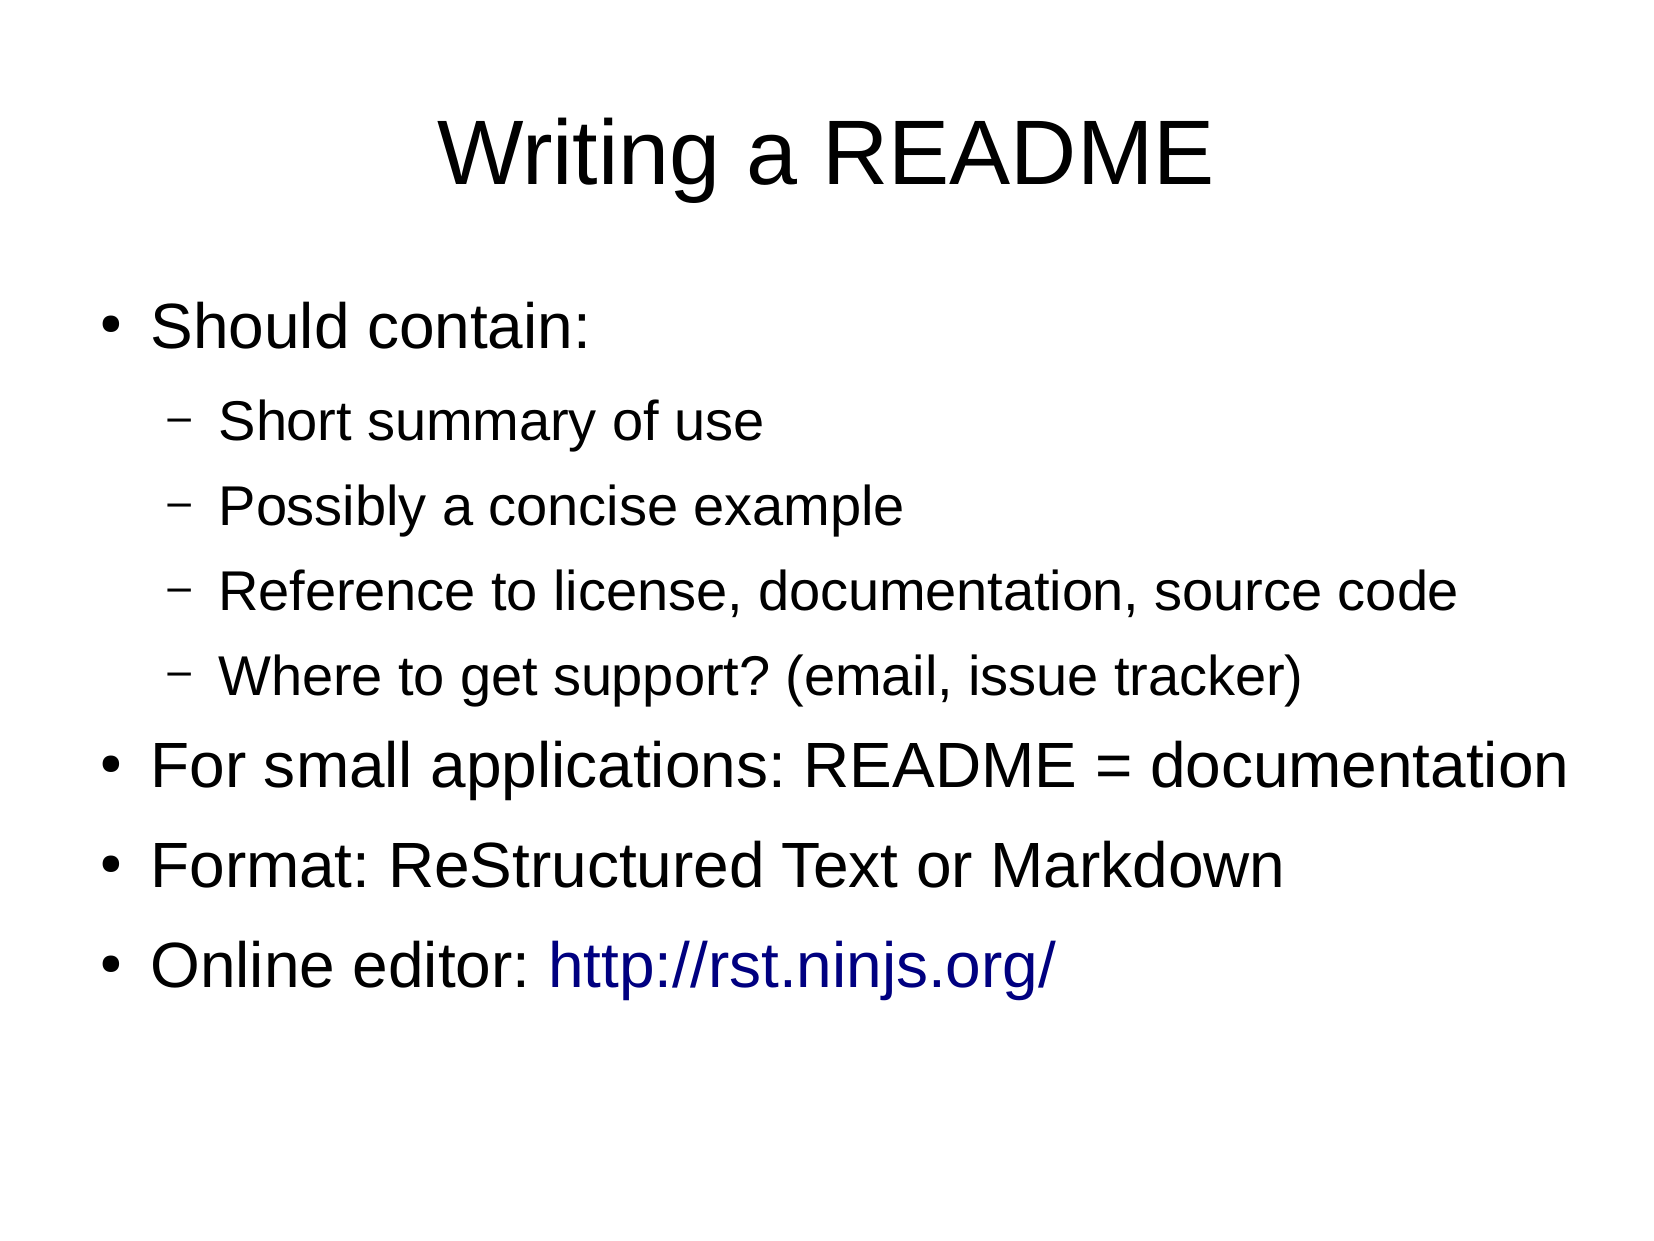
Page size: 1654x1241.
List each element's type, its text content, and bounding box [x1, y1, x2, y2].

title Writing a README [82, 49, 1571, 257]
list Should contain: Short summary of use Possibly a concise example Reference to license, documentation, source code Where to get support? (email, issue tracker) For small applications: README = documentation Format: ReStructured Text or Markdown Online editor: http://rst.ninjs.org/ [82, 290, 1571, 1010]
